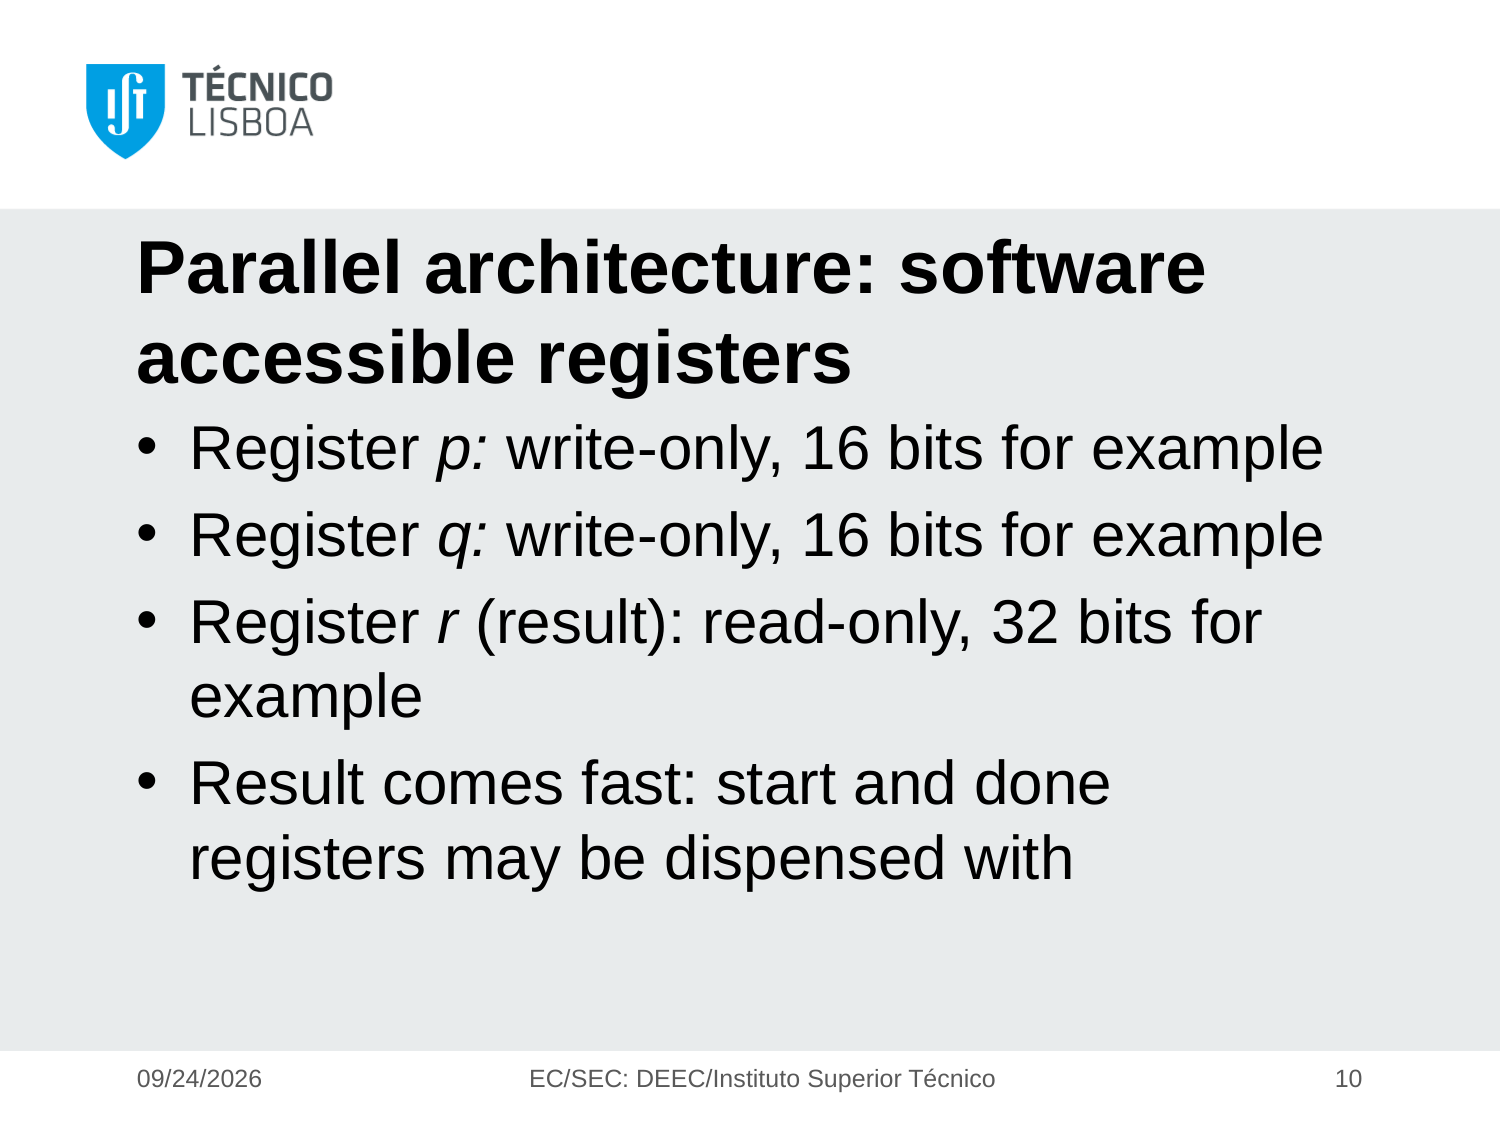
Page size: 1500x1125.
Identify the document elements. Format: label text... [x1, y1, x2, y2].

slide_number 11/05/2020 [121, 1052, 425, 1103]
picture [0, 0, 1500, 1125]
list Register p: write-only, 16 bits for example Register q: write-only, 16 bits for example Register r (result): read-only, 32 bits for example Result comes fast: start and done registers may be dispensed with [121, 400, 1378, 1005]
footer EC/SEC: DEEC/Instituto Superior Técnico [512, 1052, 1021, 1103]
slide_number <number> [1077, 1052, 1378, 1103]
title Parallel architecture: software accessible registers [121, 237, 1378, 381]
